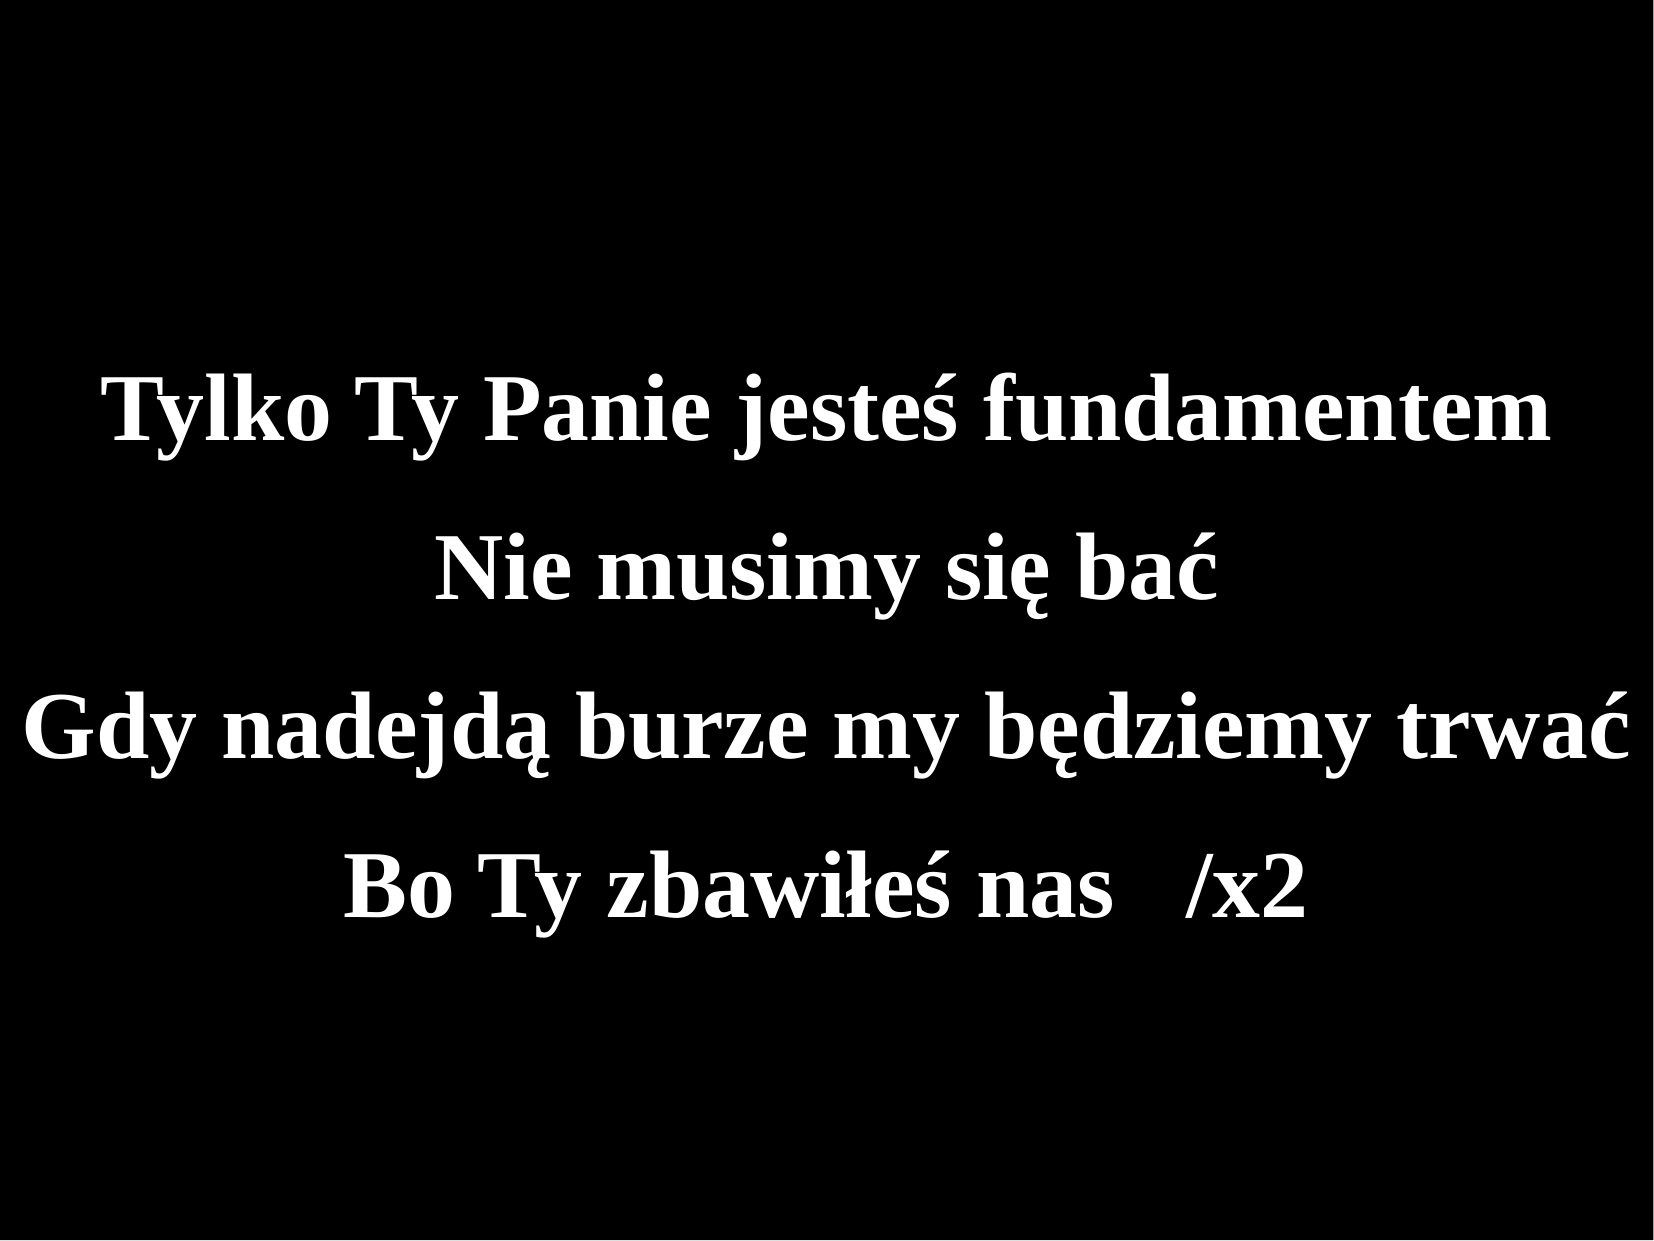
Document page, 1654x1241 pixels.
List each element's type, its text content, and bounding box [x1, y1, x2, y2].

title Tylko Ty Panie jesteś fundamentem Nie musimy się bać Gdy nadejdą burze my będziemy trwać Bo Ty zbawiłeś nas /x2 [0, 0, 1654, 1241]
